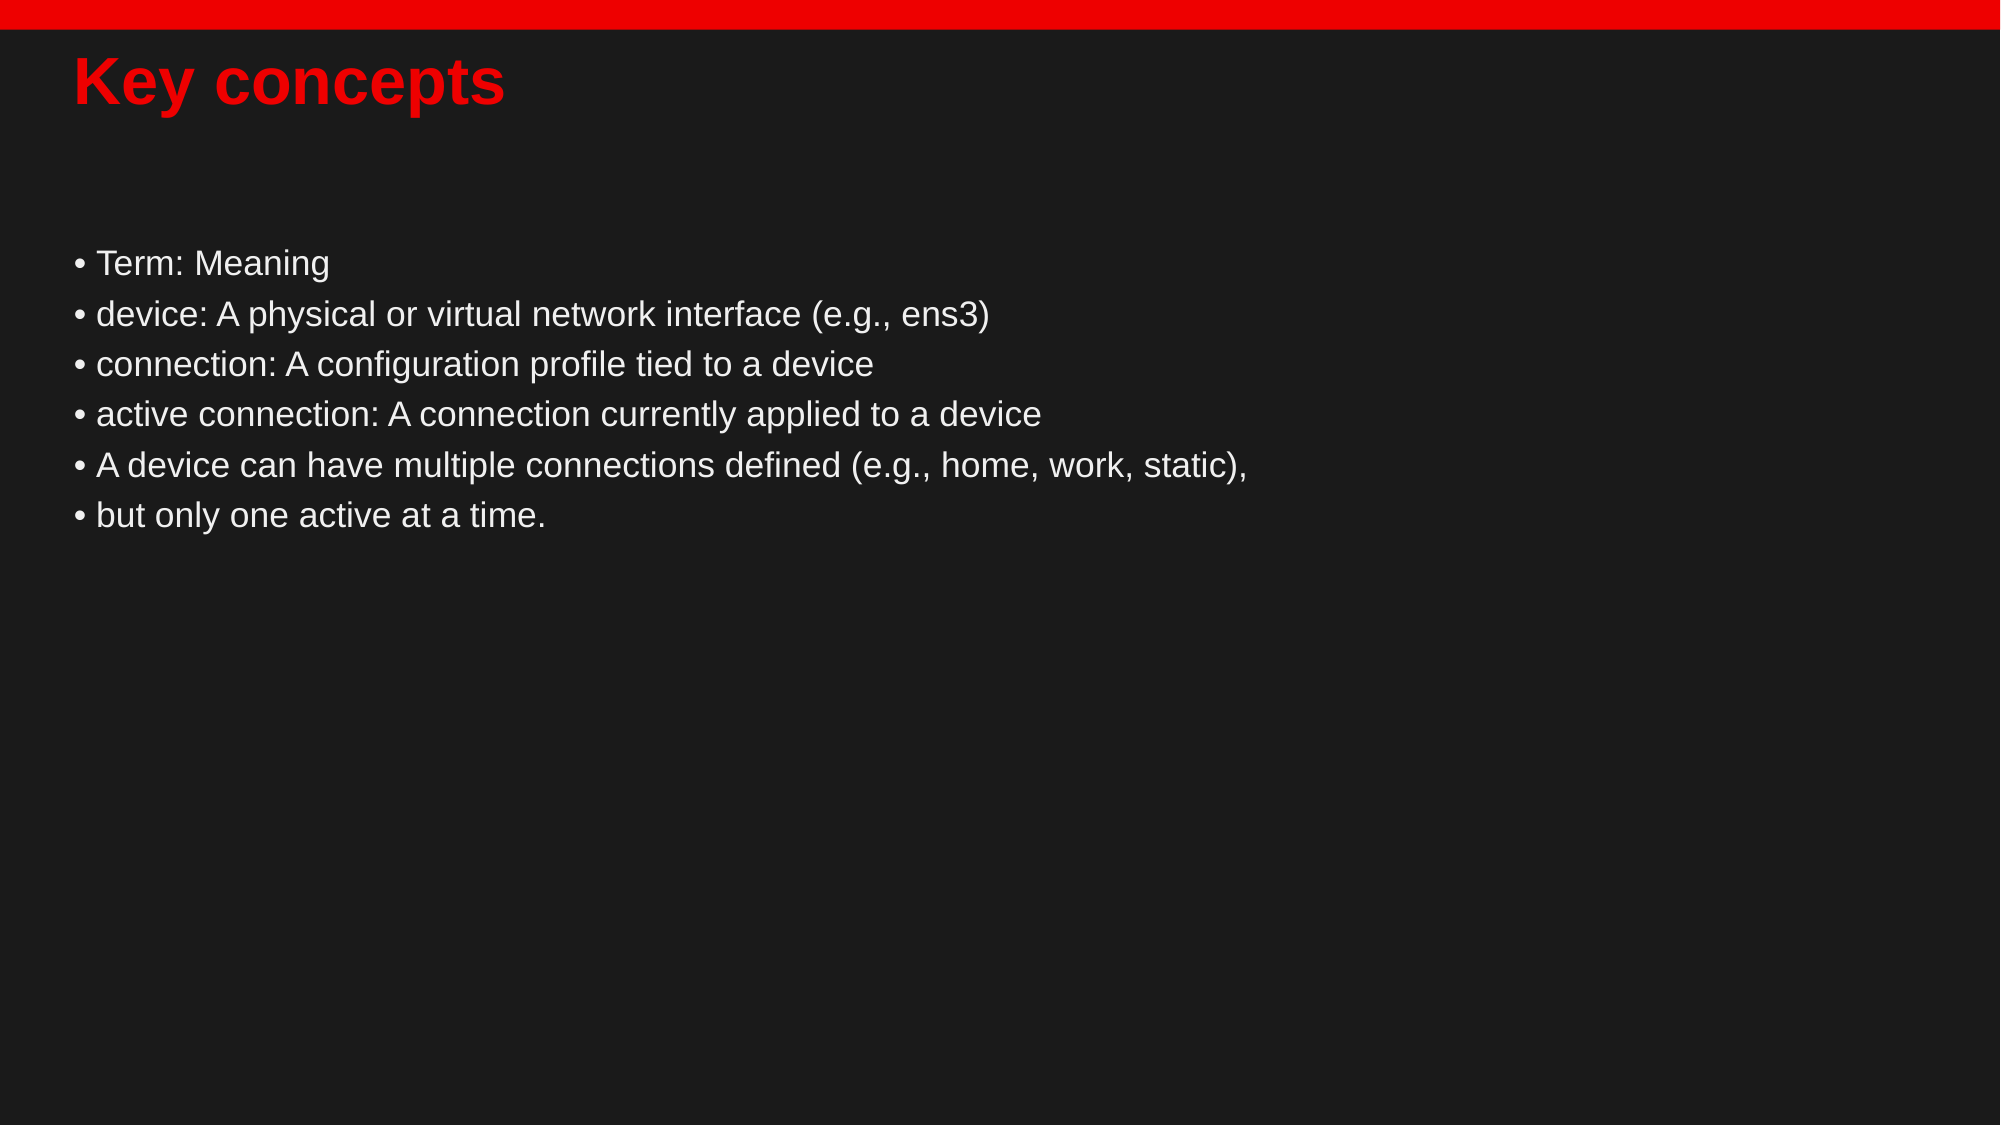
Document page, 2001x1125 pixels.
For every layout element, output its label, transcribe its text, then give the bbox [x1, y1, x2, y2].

text_box [0, 0, 2001, 30]
text_box • Term: Meaning • device: A physical or virtual network interface (e.g., ens3) • connection: A configuration profile tied to a device • active connection: A connection currently applied to a device • A device can have multiple connections defined (e.g., home, work, static), • but only one active at a time. [59, 236, 1942, 1037]
text_box Key concepts [59, 36, 1942, 208]
